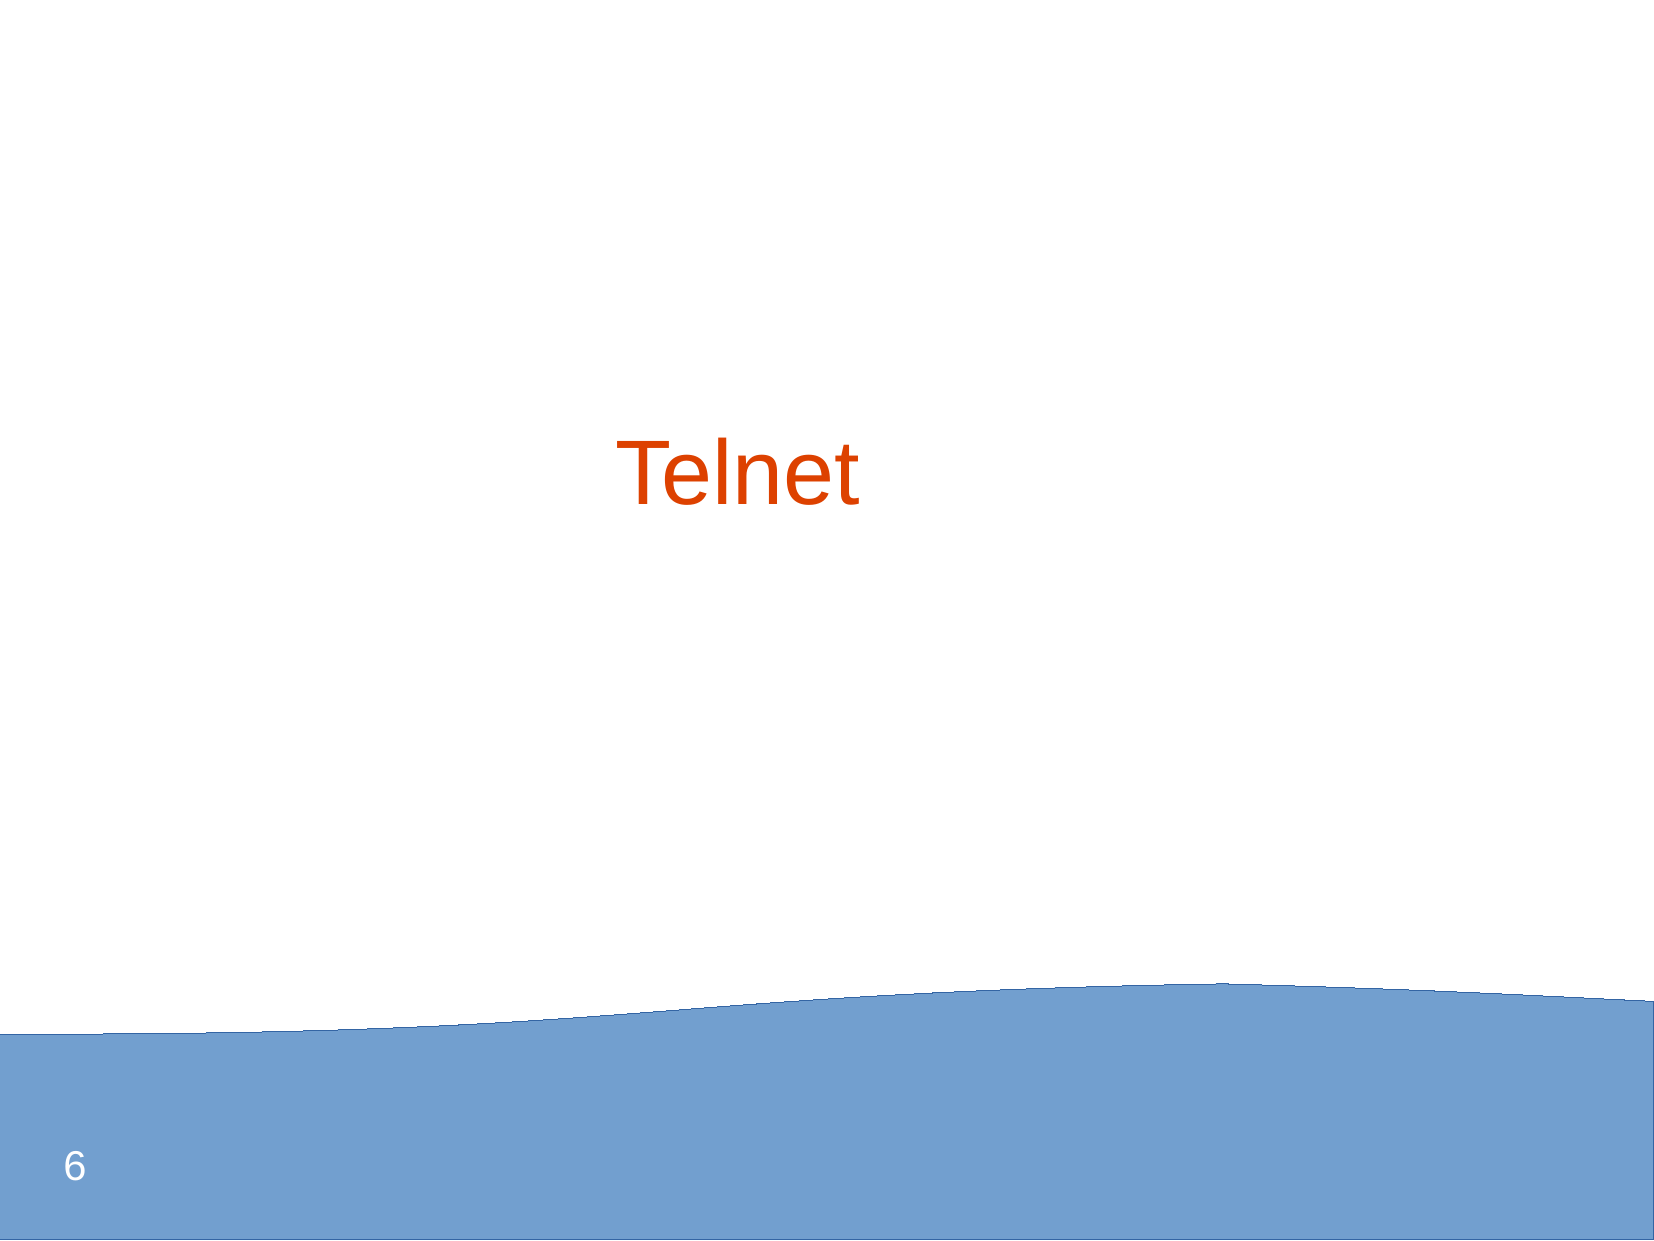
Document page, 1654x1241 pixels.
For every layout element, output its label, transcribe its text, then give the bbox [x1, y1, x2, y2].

title Telnet [0, 354, 1477, 591]
